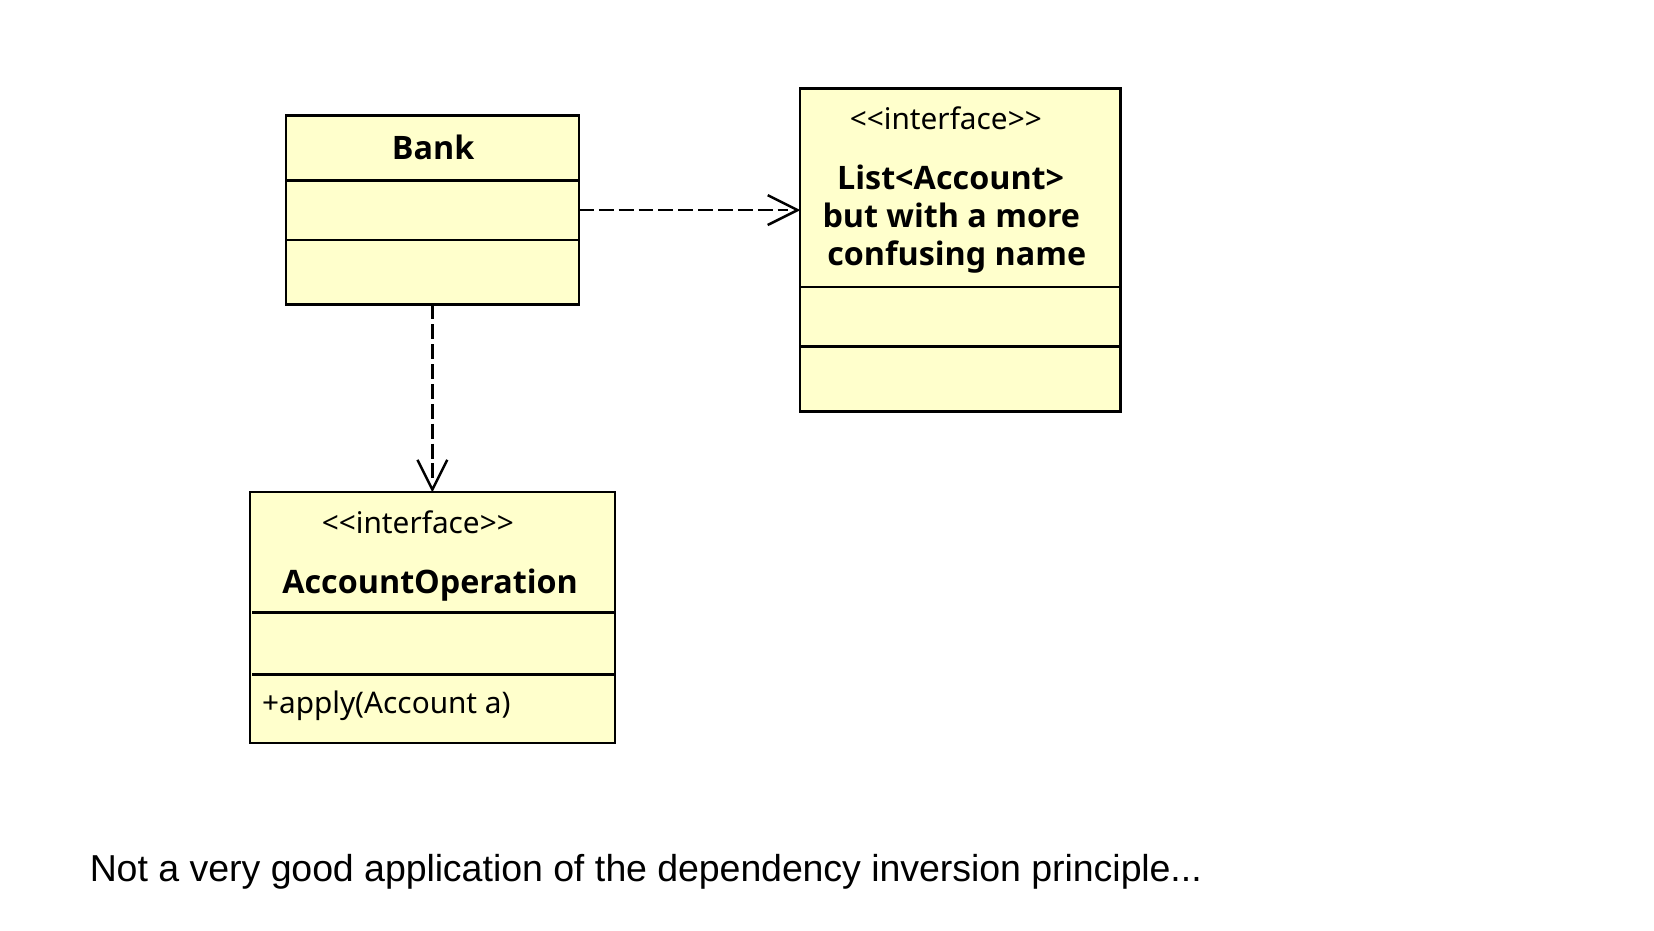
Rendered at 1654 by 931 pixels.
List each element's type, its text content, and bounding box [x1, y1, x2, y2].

picture [210, 49, 1411, 826]
text_box Not a very good application of the dependency inversion principle... [75, 840, 1218, 897]
